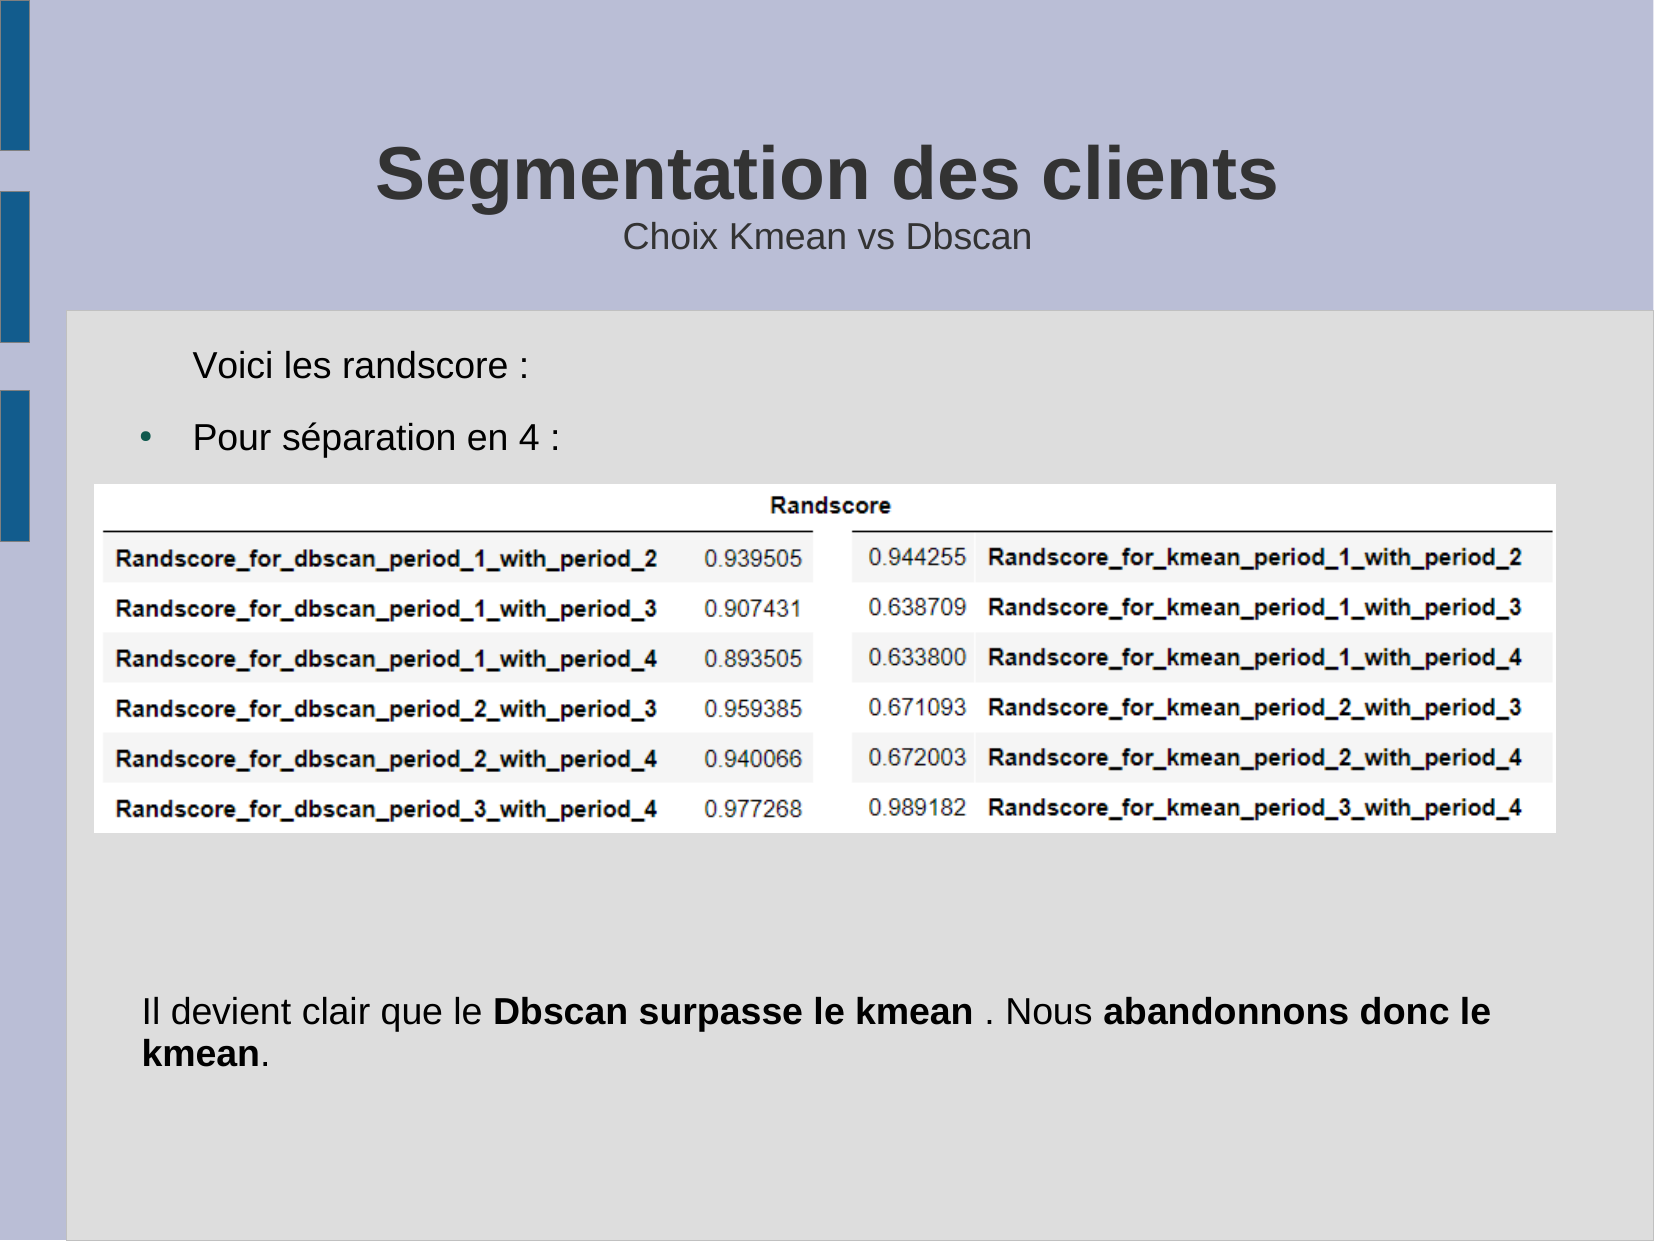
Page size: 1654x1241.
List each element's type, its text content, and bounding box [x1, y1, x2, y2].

list Voici les randscore : Pour séparation en 4 : [121, 833, 1534, 1127]
list Voici les randscore : Pour séparation en 4 : [121, 344, 1534, 484]
title Segmentation des clients Choix Kmean vs Dbscan [121, 91, 1534, 299]
picture [94, 484, 1556, 833]
text_box Il devient clair que le Dbscan surpasse le kmean . Nous abandonnons donc le kmean. [141, 990, 1595, 1078]
